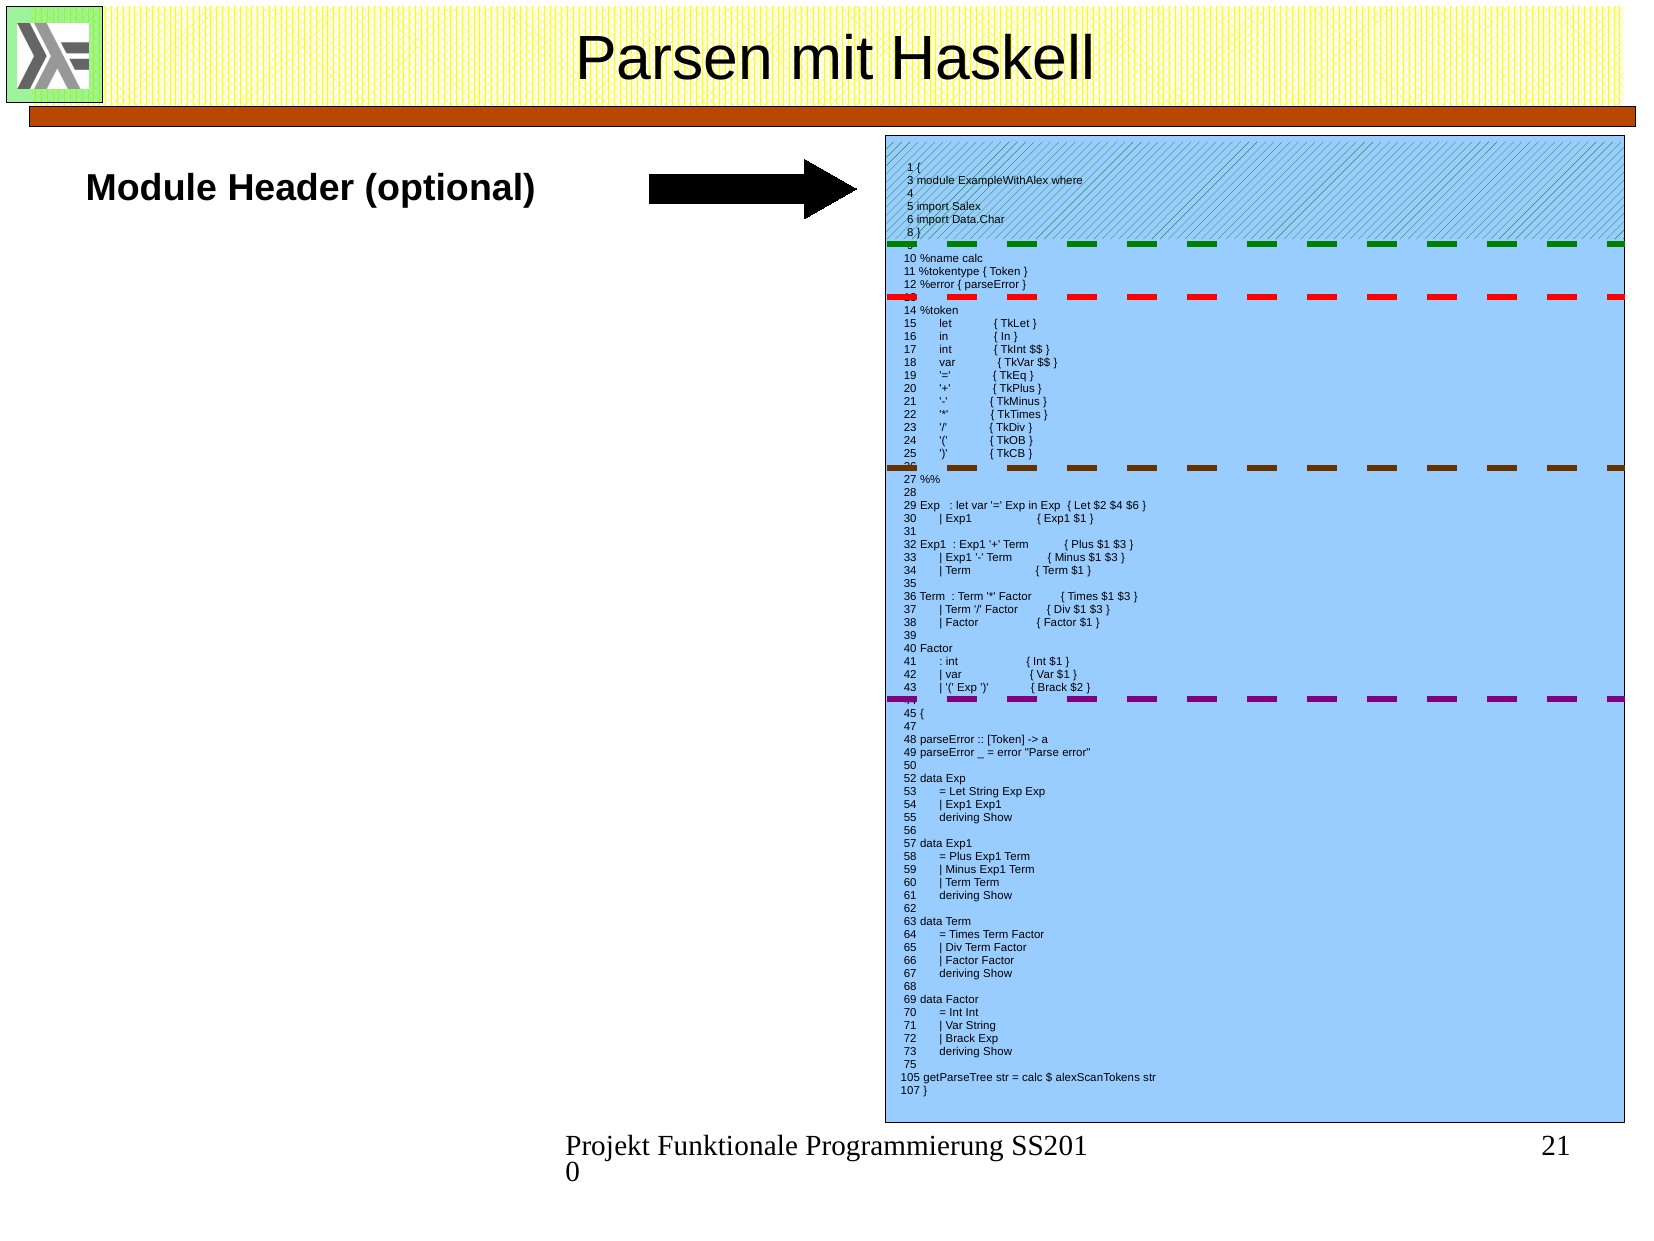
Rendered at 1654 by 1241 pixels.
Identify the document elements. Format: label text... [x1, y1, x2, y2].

text_box [839, 179, 857, 199]
text_box [885, 141, 1625, 240]
text_box Module Header (optional) [70, 159, 839, 1057]
picture [17, 23, 89, 89]
text_box 1 { 3 module ExampleWithAlex where 4 5 import Salex 6 import Data.Char 8 } 9 10 %name calc 11 %tokentype { Token } 12 %error { parseError } 13 14 %token 15 let { TkLet } 16 in { In } 17 int { TkInt $$ } 18 var { TkVar $$ } 19 '=' { TkEq } 20 '+' { TkPlus } 21 '-' { TkMinus } 22 '*' { TkTimes } 23 '/' { TkDiv } 24 '(' { TkOB } 25 ')' { TkCB } 26 27 %% 28 29 Exp : let var '=' Exp in Exp { Let $2 $4 $6 } 30 | Exp1 { Exp1 $1 } 31 32 Exp1 : Exp1 '+' Term { Plus $1 $3 } 33 | Exp1 '-' Term { Minus $1 $3 } 34 | Term { Term $1 } 35 36 Term : Term '*' Factor { Times $1 $3 } 37 | Term '/' Factor { Div $1 $3 } 38 | Factor { Factor $1 } 39 40 Factor 41 : int { Int $1 } 42 | var { Var $1 } 43 | '(' Exp ')' { Brack $2 } 44 45 { 47 48 parseError :: [Token] -> a 49 parseError _ = error "Parse error" 50 52 data Exp 53 = Let String Exp Exp 54 | Exp1 Exp1 55 deriving Show 56 57 data Exp1 58 = Plus Exp1 Term 59 | Minus Exp1 Term 60 | Term Term 61 deriving Show 62 63 data Term 64 = Times Term Factor 65 | Div Term Factor 66 | Factor Factor 67 deriving Show 68 69 data Factor 70 = Int Int 71 | Var String 72 | Brack Exp 73 deriving Show 75 105 getParseTree str = calc $ alexScanTokens str 107 } [885, 240, 1625, 1123]
title Parsen mit Haskell [206, 15, 1465, 101]
text_box [6, 5, 1636, 127]
